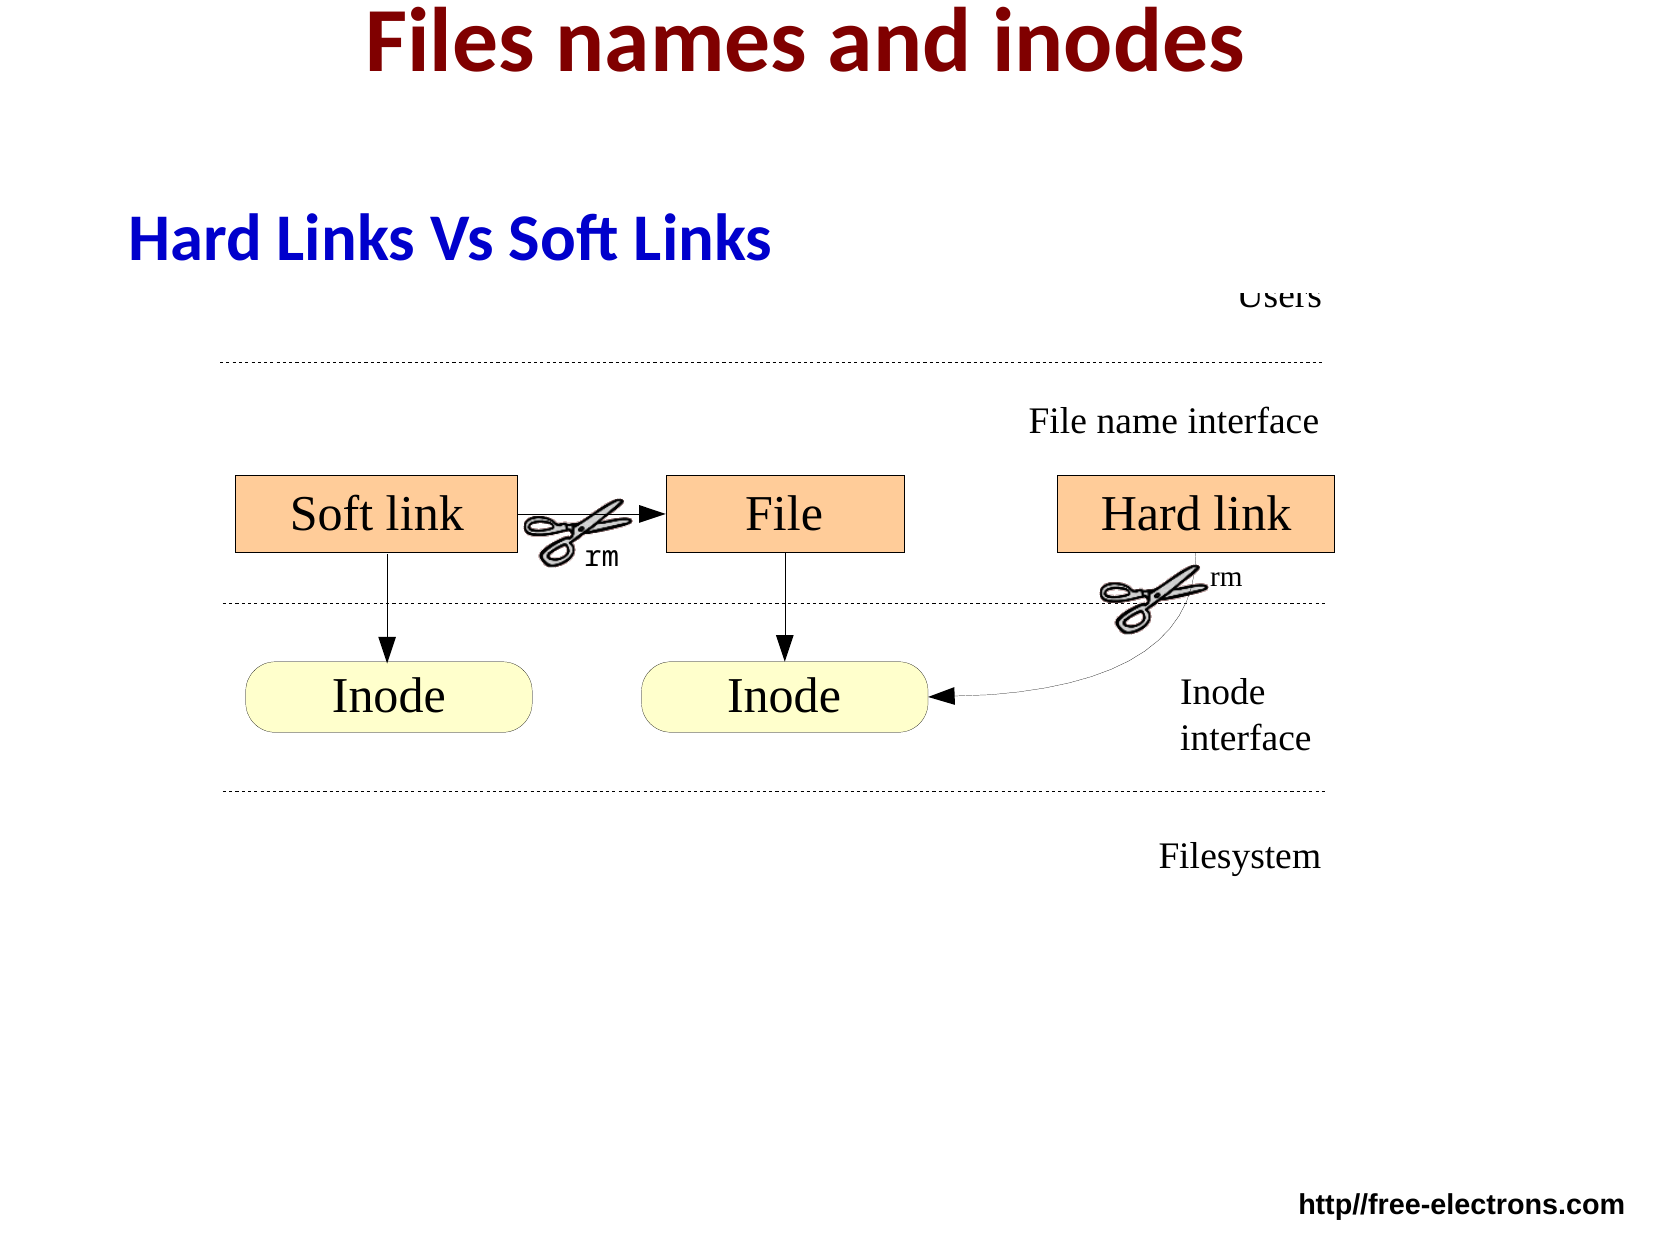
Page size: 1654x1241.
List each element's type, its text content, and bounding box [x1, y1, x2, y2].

title Files names and inodes [60, 0, 1551, 105]
chart [135, 293, 1597, 996]
text_box http//free-electrons.com [1275, 1181, 1641, 1241]
list Hard Links Vs Soft Links [105, 210, 1518, 1066]
